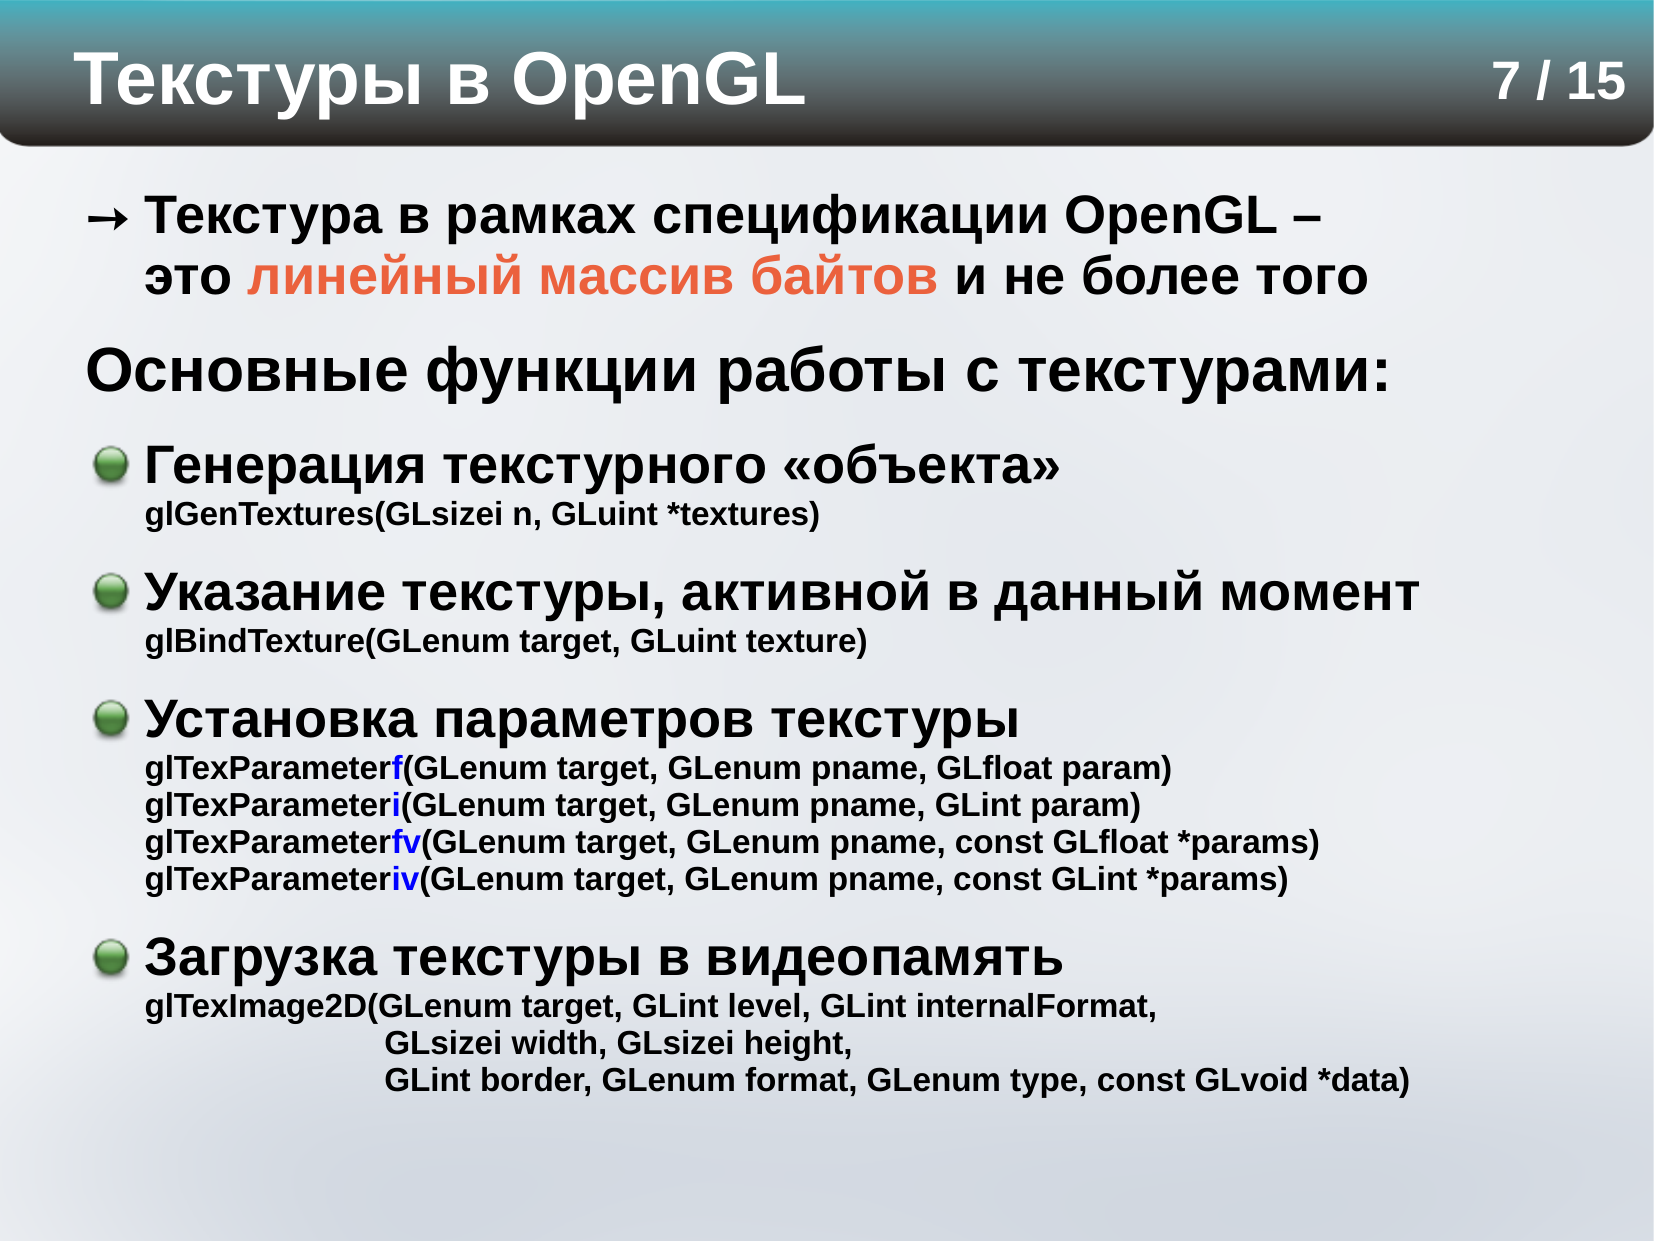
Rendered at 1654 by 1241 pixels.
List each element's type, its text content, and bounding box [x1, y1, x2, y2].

text_box Текстура в рамках спецификации OpenGL – это линейный массив байтов и не более того Основные функции работы с текстурами: Генерация текстурного «объекта» glGenTextures(GLsizei n, GLuint *textures) Указание текстуры, активной в данный момент glBindTexture(GLenum target, GLuint texture) Установка параметров текстуры glTexParameterf(GLenum target, GLenum pname, GLfloat param) glTexParameteri(GLenum target, GLenum pname, GLint param) glTexParameterfv(GLenum target, GLenum pname, const GLfloat *params) glTexParameteriv(GLenum target, GLenum pname, const GLint *params) Загрузка текстуры в видеопамять glTexImage2D(GLenum target, GLint level, GLint internalFormat, GLsizei width, GLsizei height, GLint border, GLenum format, GLenum type, const GLvoid *data) [70, 177, 1595, 1106]
picture [0, 0, 1654, 1241]
text_box Текстуры в OpenGL [59, 29, 916, 129]
text_box <номер> / 15 [1476, 42, 1654, 179]
